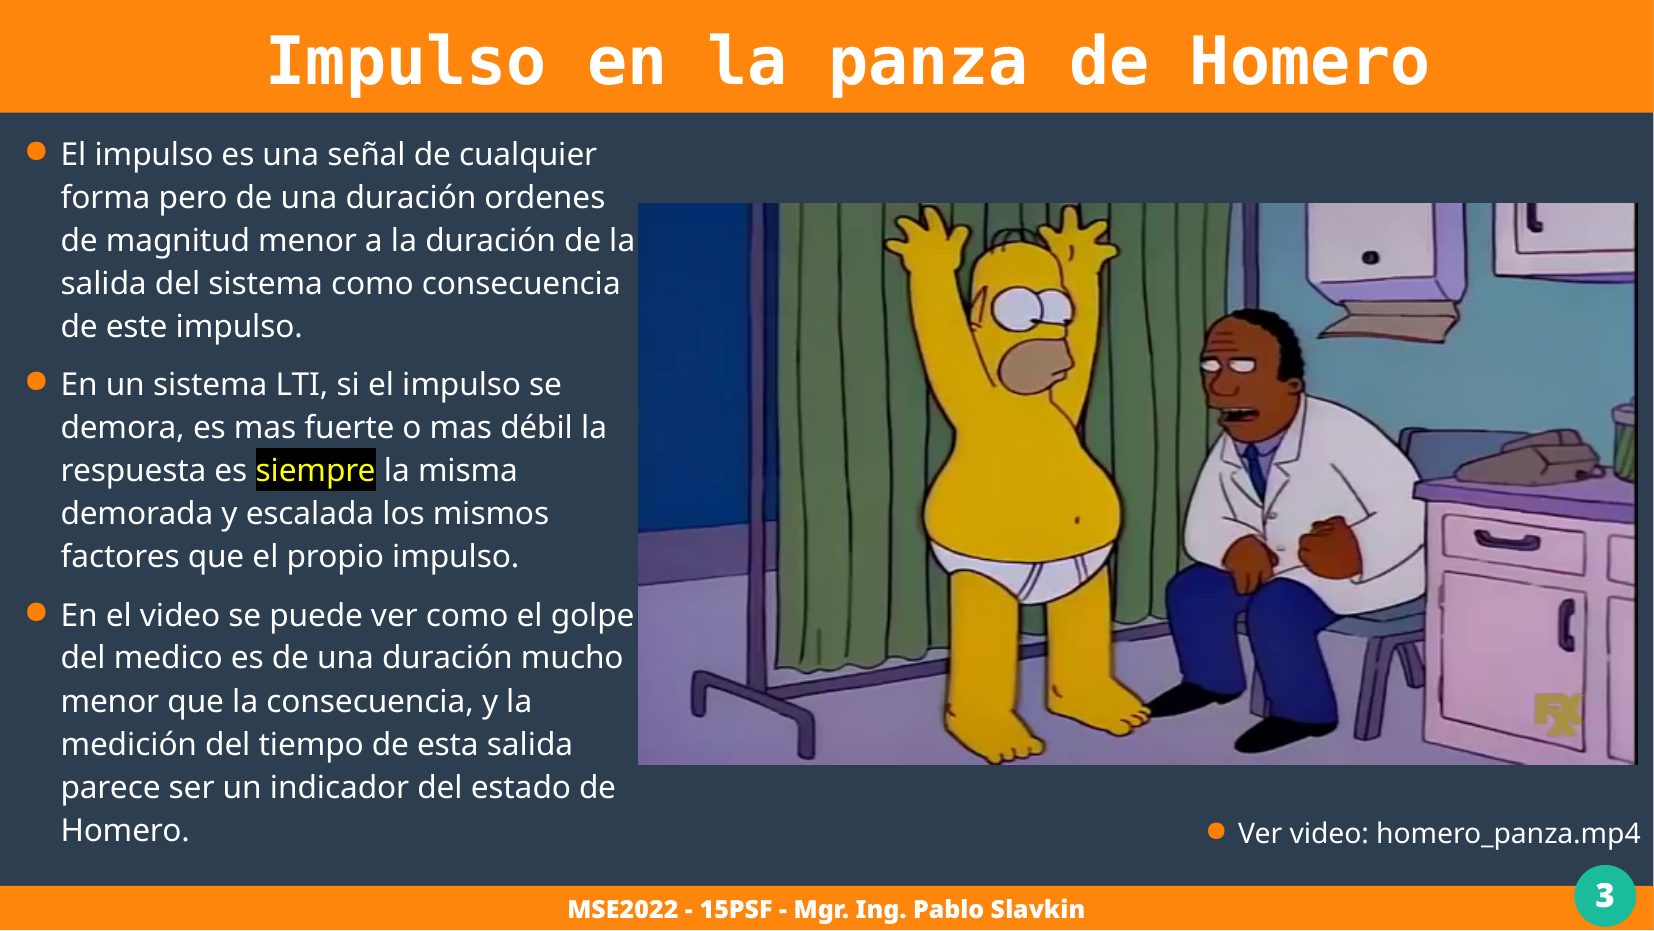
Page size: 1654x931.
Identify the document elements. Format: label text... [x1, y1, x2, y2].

title Impulso en la panza de Homero [265, 22, 1528, 119]
text_box [637, 203, 1638, 766]
list El impulso es una señal de cualquier forma pero de una duración ordenes de magnitud menor a la duración de la salida del sistema como consecuencia de este impulso. En un sistema LTI, si el impulso se demora, es mas fuerte o mas débil la respuesta es siempre la misma demorada y escalada los mismos factores que el propio impulso. En el video se puede ver como el golpe del medico es de una duración mucho menor que la consecuencia, y la medición del tiempo de esta salida parece ser un indicador del estado de Homero. [11, 131, 638, 863]
list Ver video: homero_panza.mp4 [1194, 813, 1645, 889]
